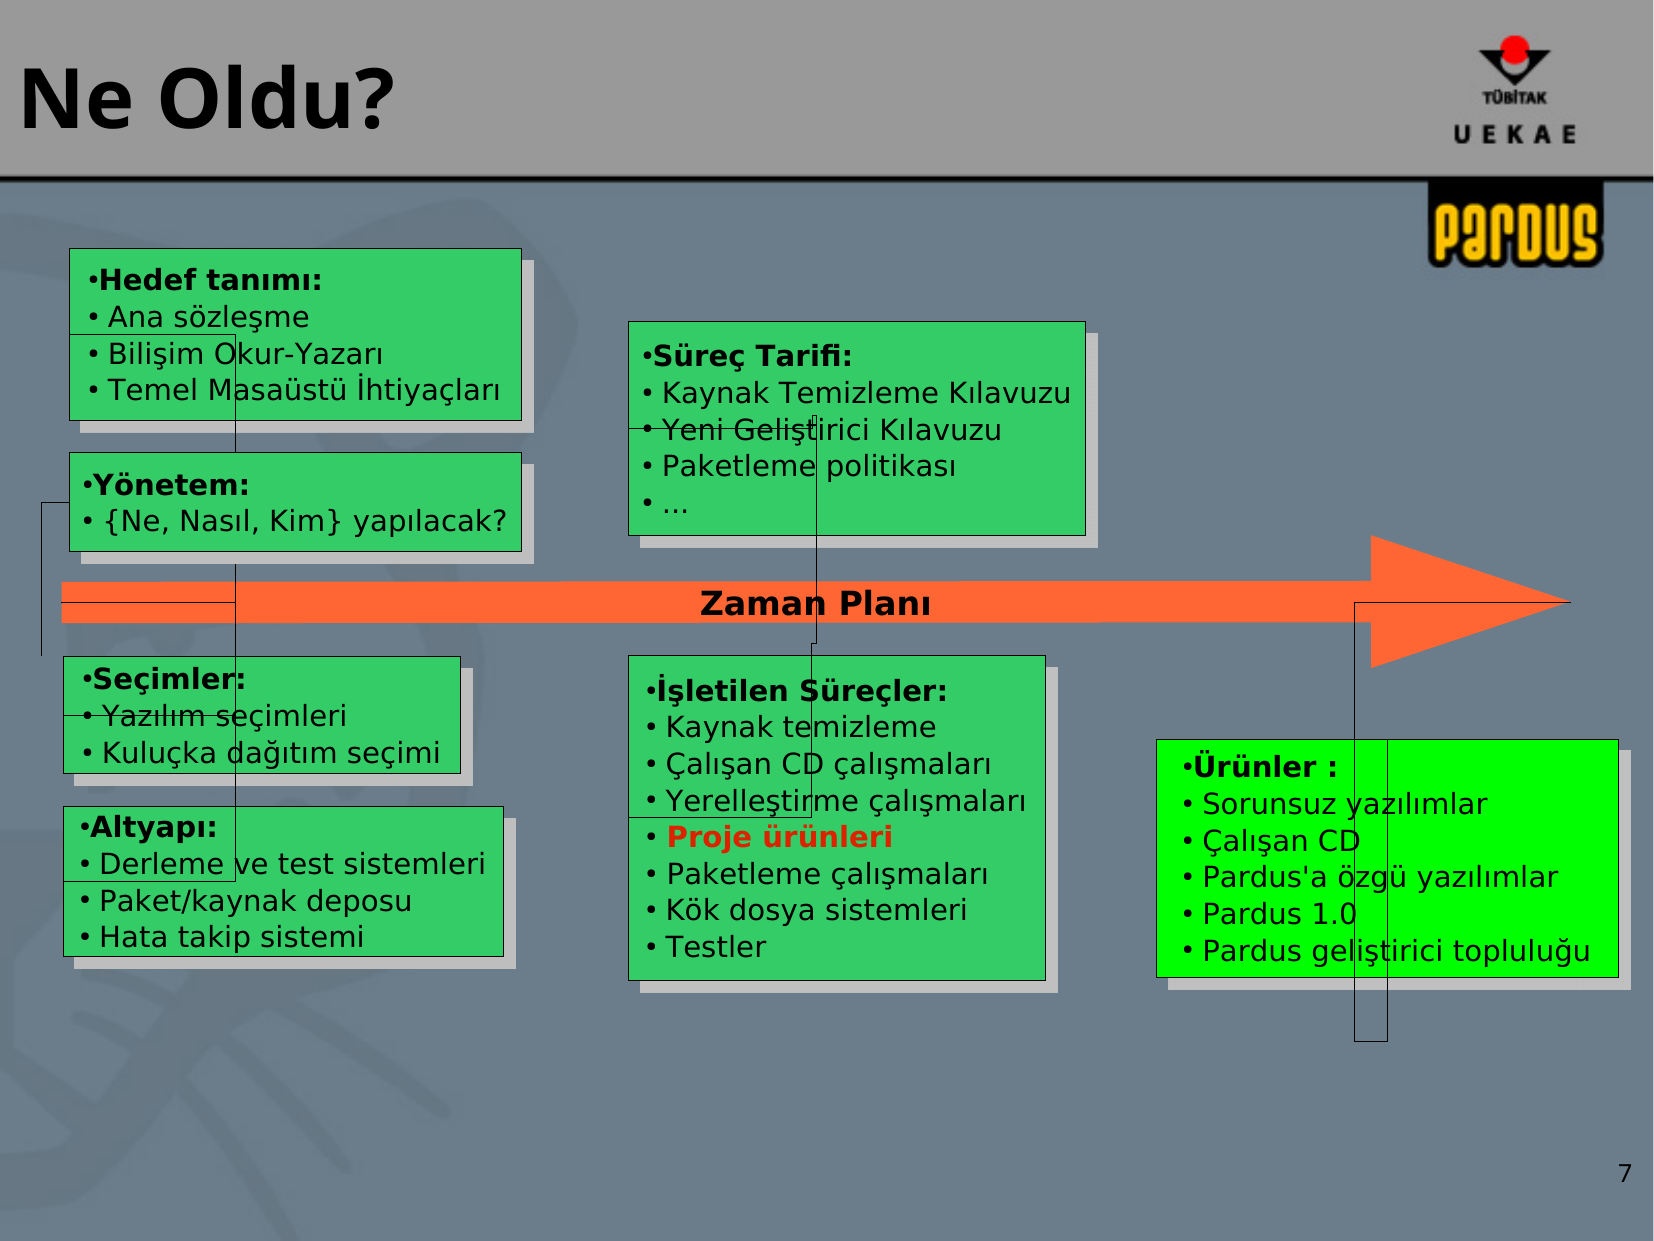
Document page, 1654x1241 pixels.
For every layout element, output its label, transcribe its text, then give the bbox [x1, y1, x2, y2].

text_box Yönetem: {Ne, Nasıl, Kim} yapılacak? [69, 452, 522, 552]
text_box Altyapı: Derleme ve test sistemleri Paket/kaynak deposu Hata takip sistemi [63, 806, 235, 881]
text_box İşletilen Süreçler: Kaynak temizleme Çalışan CD çalışmaları Yerelleştirme çalışmaları Proje ürünleri Paketleme çalışmaları Kök dosya sistemleri Testler [628, 655, 1046, 981]
text_box İşletilen Süreçler: Kaynak temizleme Çalışan CD çalışmaları Yerelleştirme çalışmaları Proje ürünleri Paketleme çalışmaları Kök dosya sistemleri Testler [628, 655, 811, 817]
text_box Seçimler: Yazılım seçimleri Kuluçka dağıtım seçimi [63, 656, 235, 715]
text_box Süreç Tarifi: Kaynak Temizleme Kılavuzu Yeni Geliştirici Kılavuzu Paketleme politikası ... [628, 321, 1086, 536]
text_box Ürünler : Sorunsuz yazılımlar Çalışan CD Pardus'a özgü yazılımlar Pardus 1.0 Pardus geliştirici topluluğu [1156, 739, 1354, 978]
text_box Ürünler : Sorunsuz yazılımlar Çalışan CD Pardus'a özgü yazılımlar Pardus 1.0 Pardus geliştirici topluluğu [1355, 739, 1387, 978]
text_box Hedef tanımı: Ana sözleşme Bilişim Okur-Yazarı Temel Masaüstü İhtiyaçları [69, 335, 235, 421]
picture [0, 0, 1654, 1241]
text_box Seçimler: Yazılım seçimleri Kuluçka dağıtım seçimi [63, 716, 235, 774]
text_box Seçimler: Yazılım seçimleri Kuluçka dağıtım seçimi [236, 656, 461, 774]
text_box Ürünler : Sorunsuz yazılımlar Çalışan CD Pardus'a özgü yazılımlar Pardus 1.0 Pardus geliştirici topluluğu [1388, 739, 1619, 978]
text_box Hedef tanımı: Ana sözleşme Bilişim Okur-Yazarı Temel Masaüstü İhtiyaçları [69, 248, 522, 421]
text_box Süreç Tarifi: Kaynak Temizleme Kılavuzu Yeni Geliştirici Kılavuzu Paketleme politikası ... [628, 429, 816, 536]
title Ne Oldu? [17, 35, 1223, 152]
text_box Altyapı: Derleme ve test sistemleri Paket/kaynak deposu Hata takip sistemi [63, 806, 504, 957]
